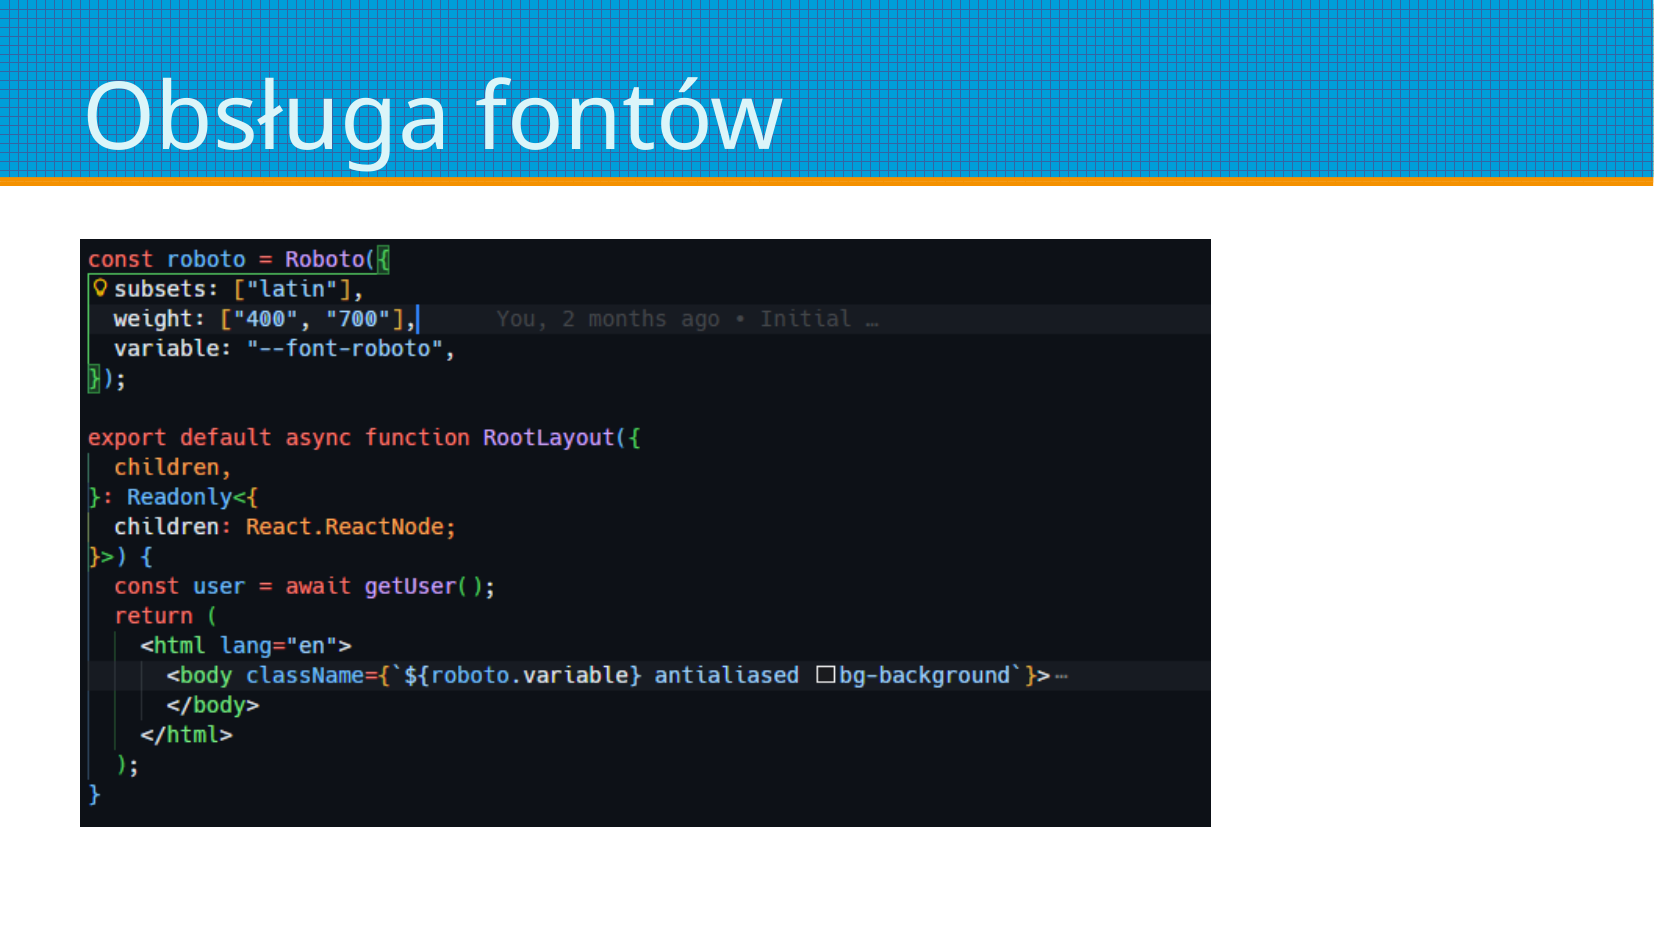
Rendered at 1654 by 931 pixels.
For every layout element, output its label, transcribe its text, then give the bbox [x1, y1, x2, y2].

title Obsługa fontów [82, 14, 1571, 178]
picture [80, 239, 1211, 827]
